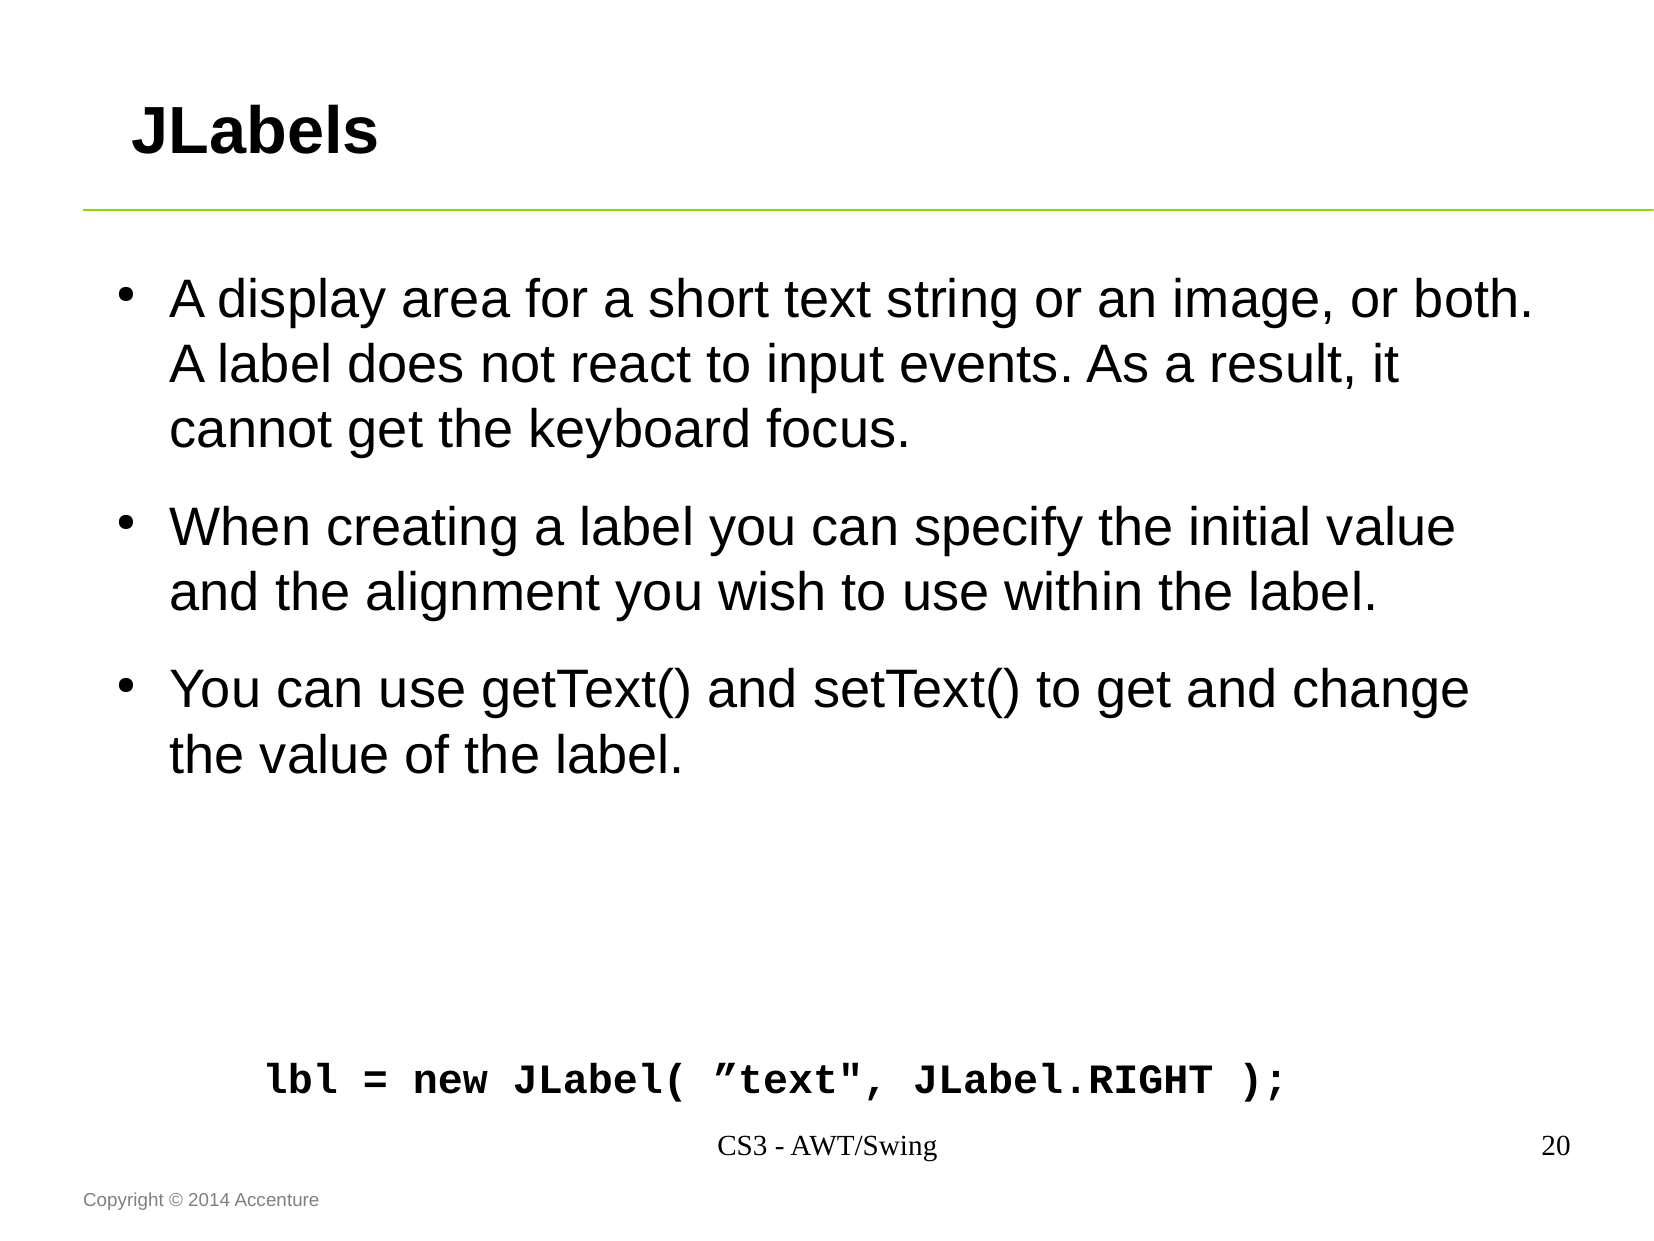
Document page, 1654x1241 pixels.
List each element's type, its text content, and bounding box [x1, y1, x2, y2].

list A display area for a short text string or an image, or both. A label does not react to input events. As a result, it cannot get the keyboard focus. When creating a label you can specify the initial value and the alignment you wish to use within the label. You can use getText() and setText() to get and change the value of the label. [84, 255, 1573, 1166]
title JLabels [81, 56, 1654, 199]
